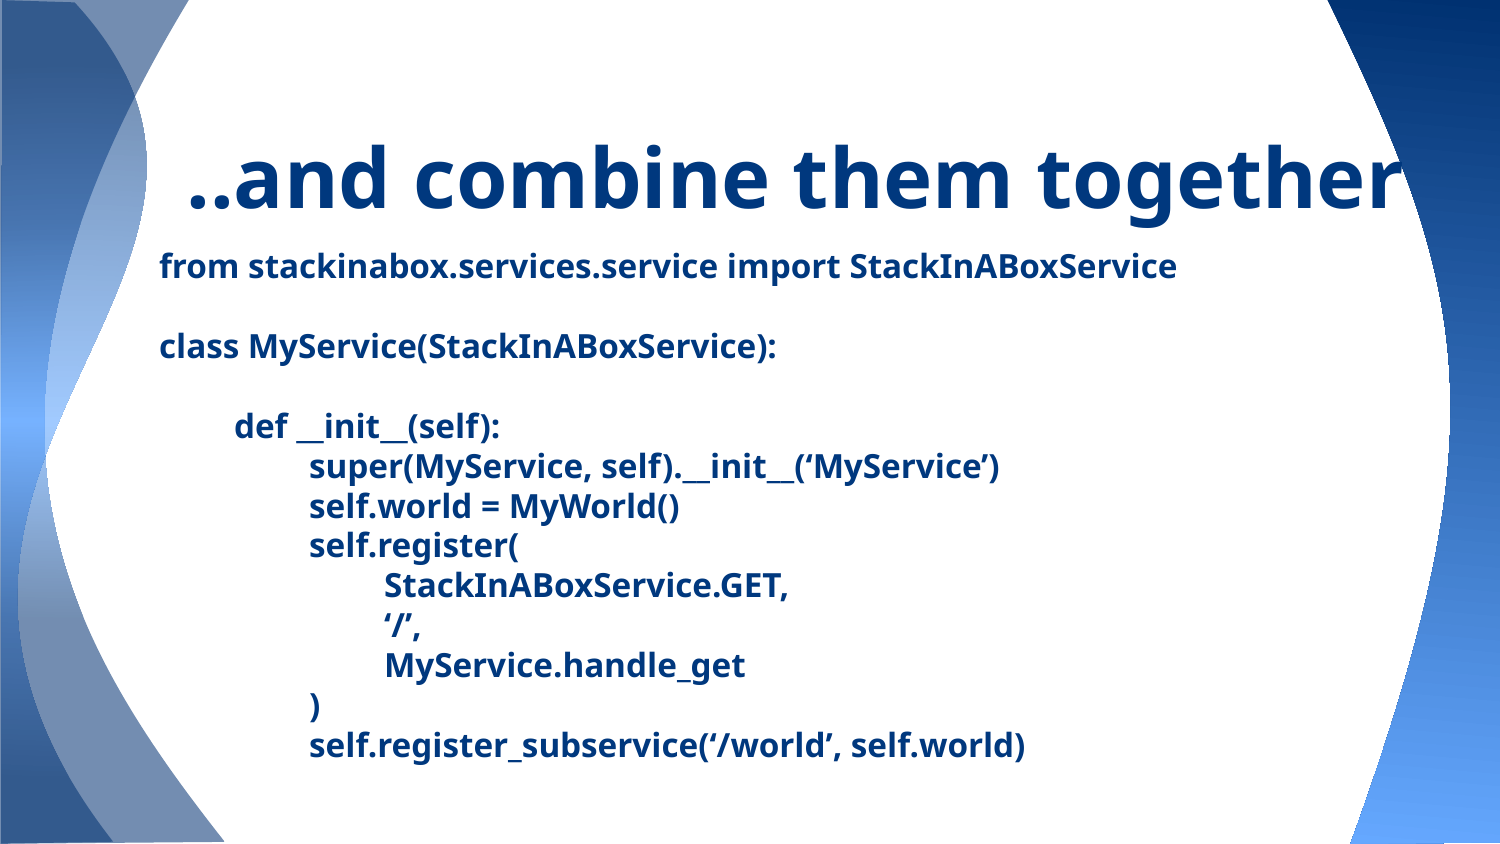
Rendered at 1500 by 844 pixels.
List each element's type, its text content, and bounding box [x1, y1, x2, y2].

title ..and combine them together [171, 33, 1426, 241]
title from stackinabox.services.service import StackInABoxService class MyService(StackInABoxService): def __init__(self): super(MyService, self).__init__(‘MyService’) self.world = MyWorld() self.register( StackInABoxService.GET, ‘/’, MyService.handle_get ) self.register_subservice(‘/world’, self.world) [144, 212, 1390, 798]
